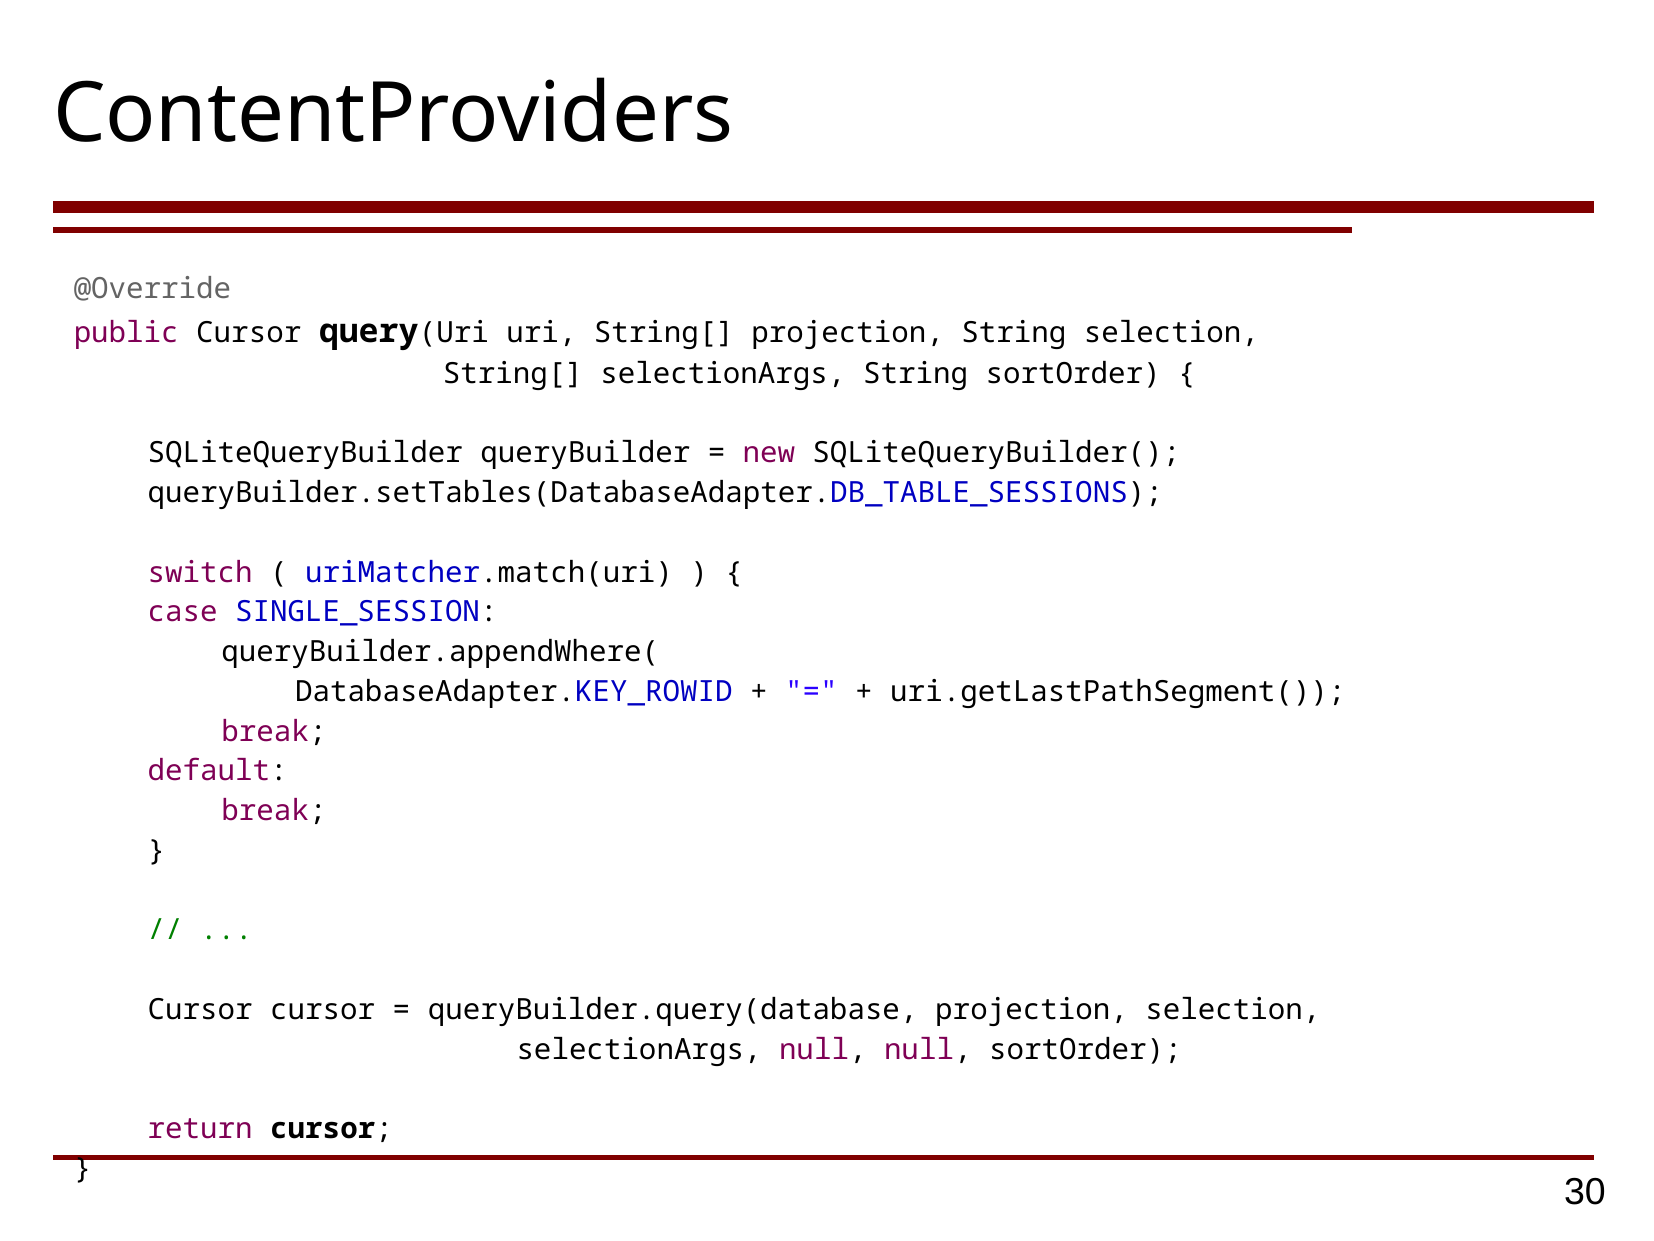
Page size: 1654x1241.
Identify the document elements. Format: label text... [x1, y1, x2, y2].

text_box @Override public Cursor query(Uri uri, String[] projection, String selection, String[] selectionArgs, String sortOrder) { SQLiteQueryBuilder queryBuilder = new SQLiteQueryBuilder(); queryBuilder.setTables(DatabaseAdapter.DB_TABLE_SESSIONS); switch ( uriMatcher.match(uri) ) { case SINGLE_SESSION: queryBuilder.appendWhere( DatabaseAdapter.KEY_ROWID + "=" + uri.getLastPathSegment()); break; default: break; } // ... Cursor cursor = queryBuilder.query(database, projection, selection, selectionArgs, null, null, sortOrder); return cursor; } [59, 259, 1654, 1156]
text_box <número> [35, 1163, 1654, 1221]
text_box [58, 240, 1408, 1152]
subtitle ContentProviders [53, 48, 1542, 172]
